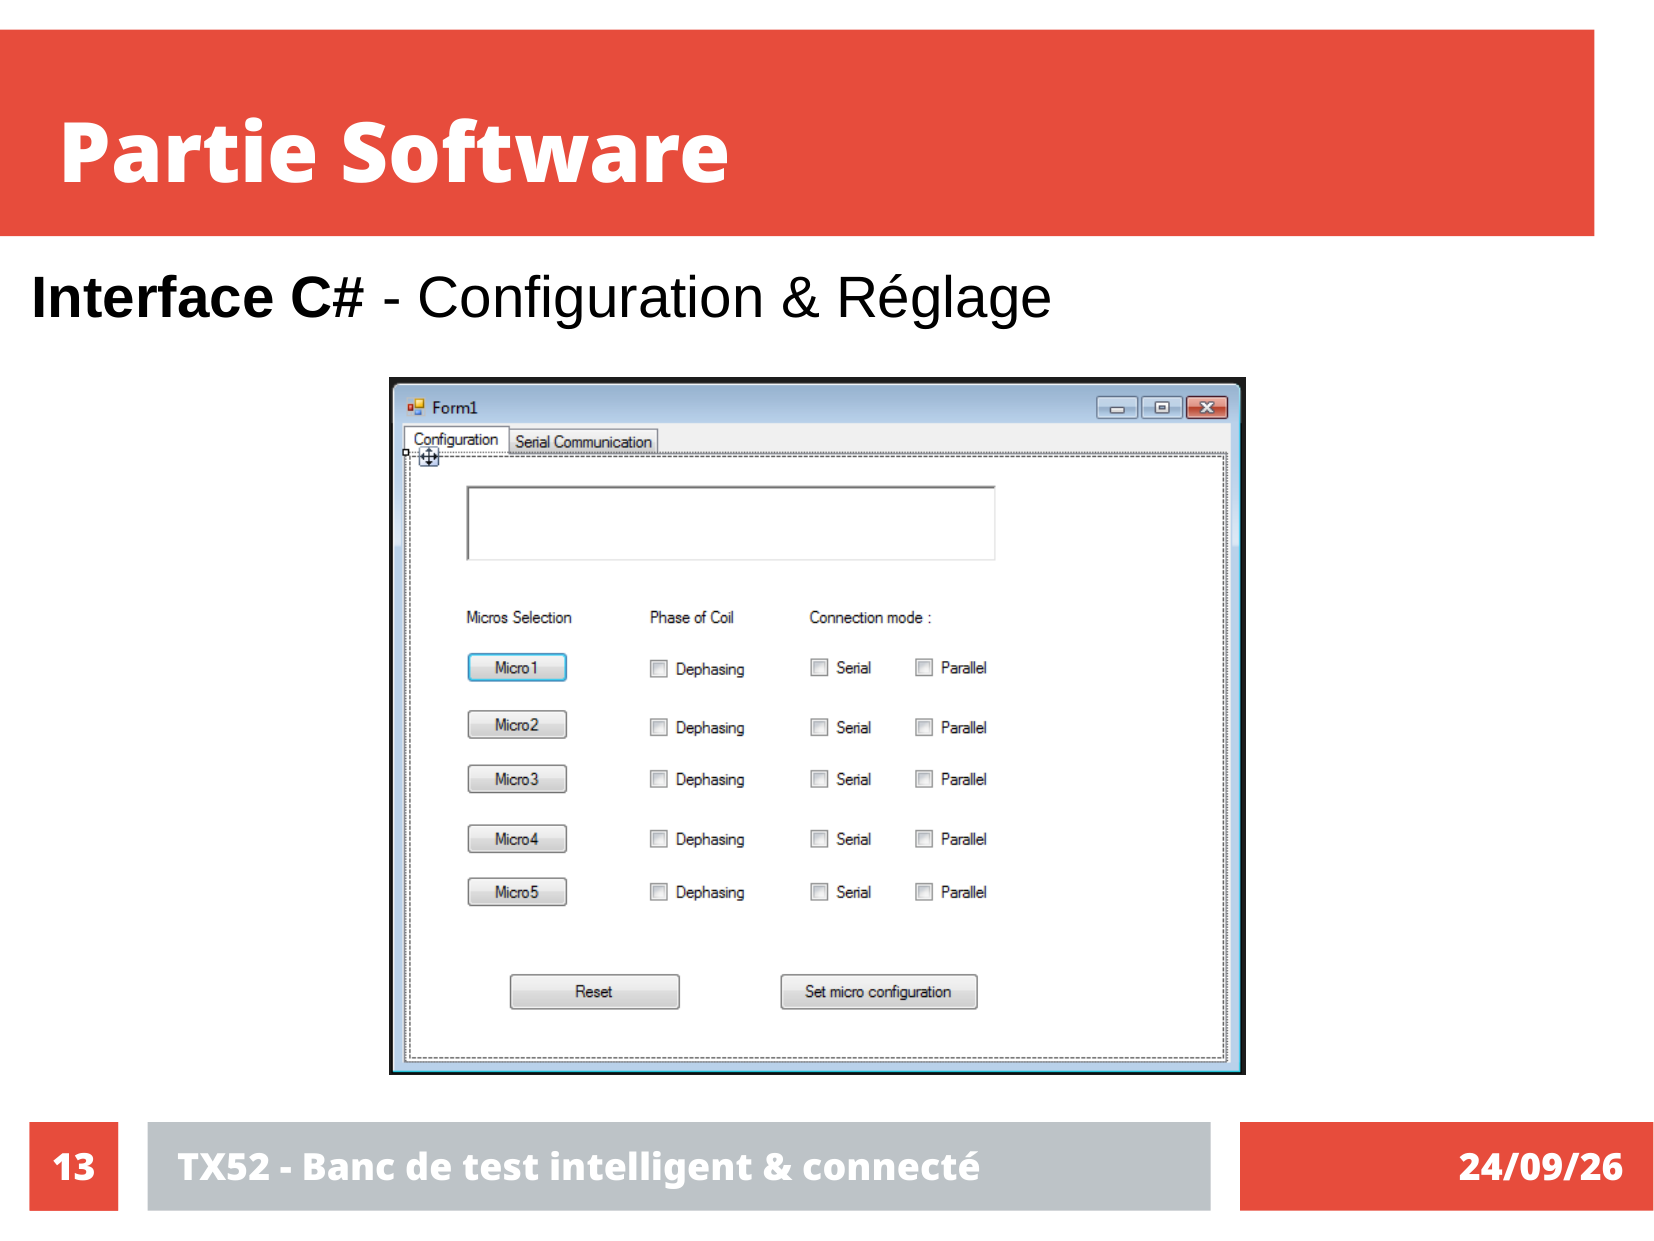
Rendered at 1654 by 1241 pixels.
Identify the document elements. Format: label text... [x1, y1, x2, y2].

picture [389, 377, 1246, 1075]
title Partie Software [59, 59, 1595, 207]
text_box Interface C# - Configuration & Réglage [16, 251, 1069, 338]
